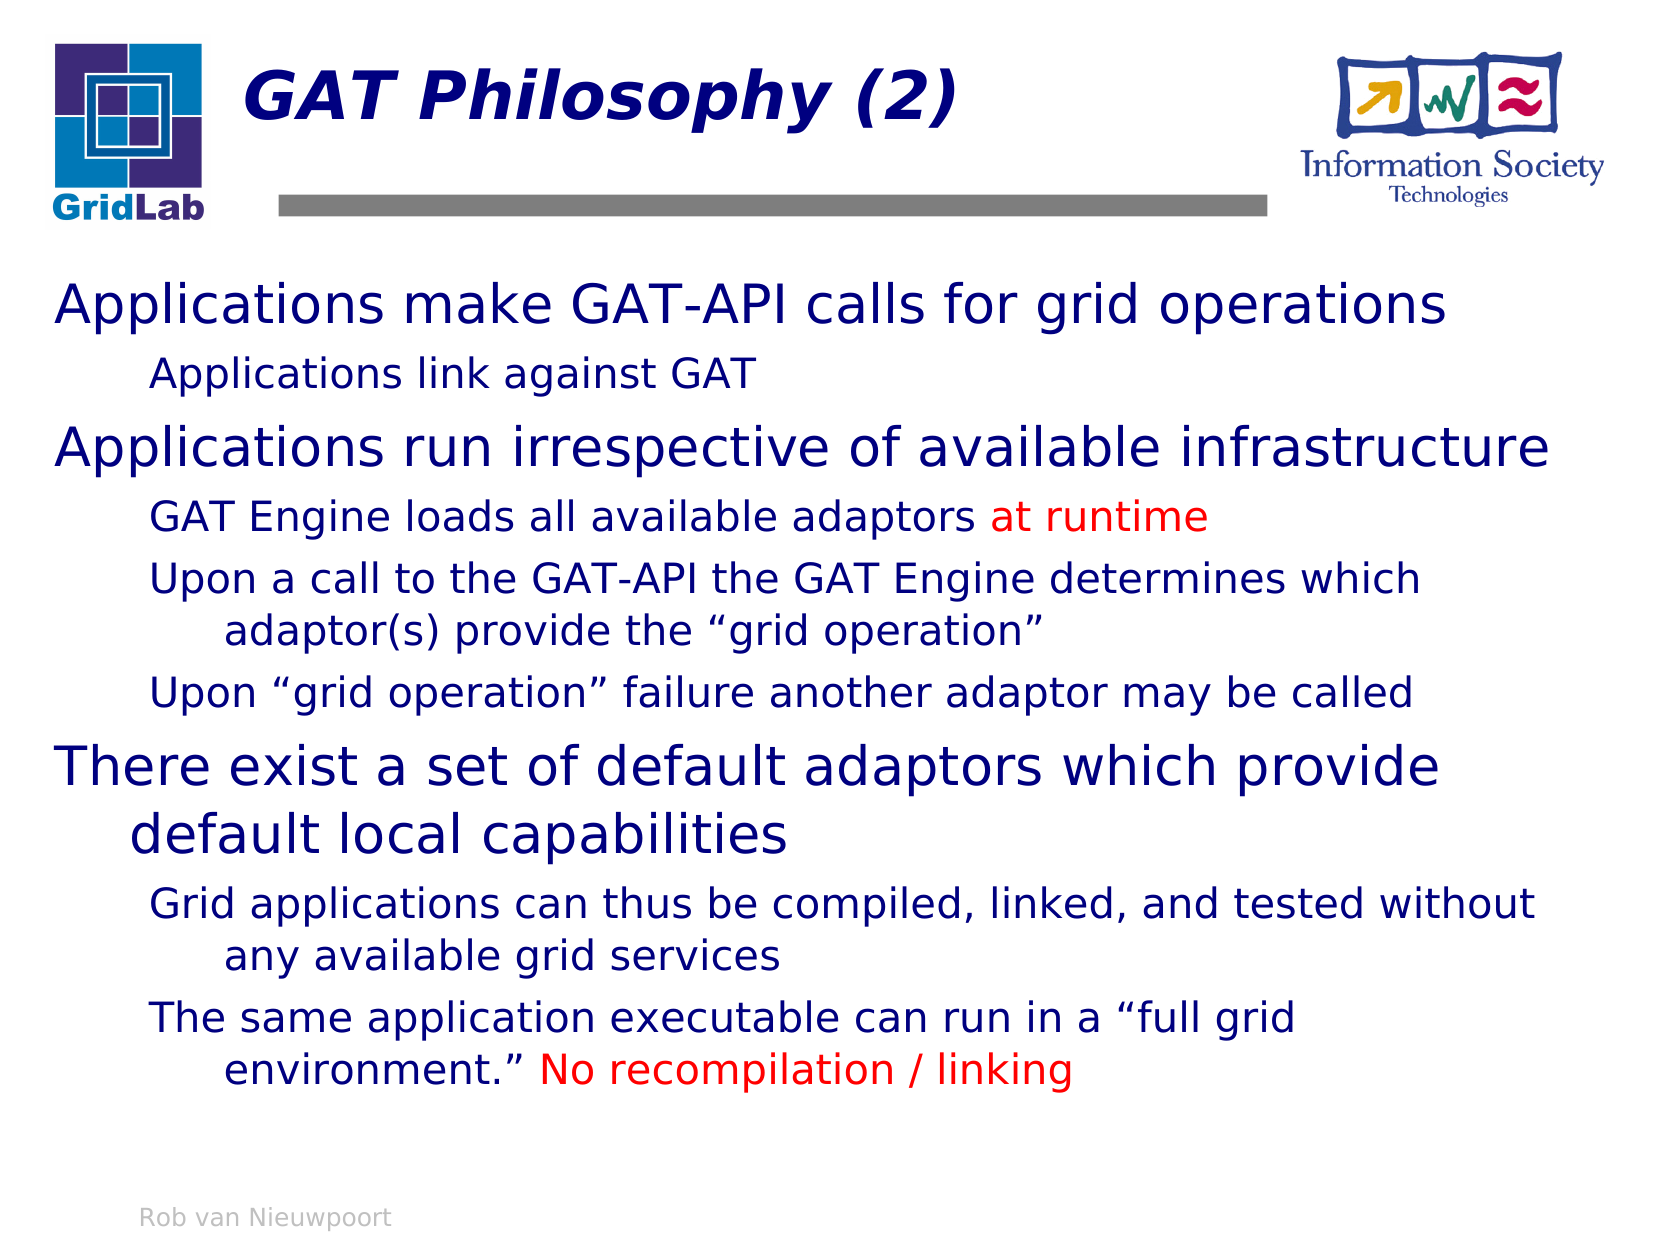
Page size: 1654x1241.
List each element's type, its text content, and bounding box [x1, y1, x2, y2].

list Applications make GAT-API calls for grid operations Applications link against GAT Applications run irrespective of available infrastructure GAT Engine loads all available adaptors at runtime Upon a call to the GAT-API the GAT Engine determines which adaptor(s) provide the “grid operation” Upon “grid operation” failure another adaptor may be called There exist a set of default adaptors which provide default local capabilities Grid applications can thus be compiled, linked, and tested without any available grid services The same application executable can run in a “full grid environment.” No recompilation / linking [55, 268, 1599, 1158]
picture [45, 34, 211, 230]
title GAT Philosophy (2) [243, 0, 1280, 187]
picture [1293, 34, 1611, 214]
